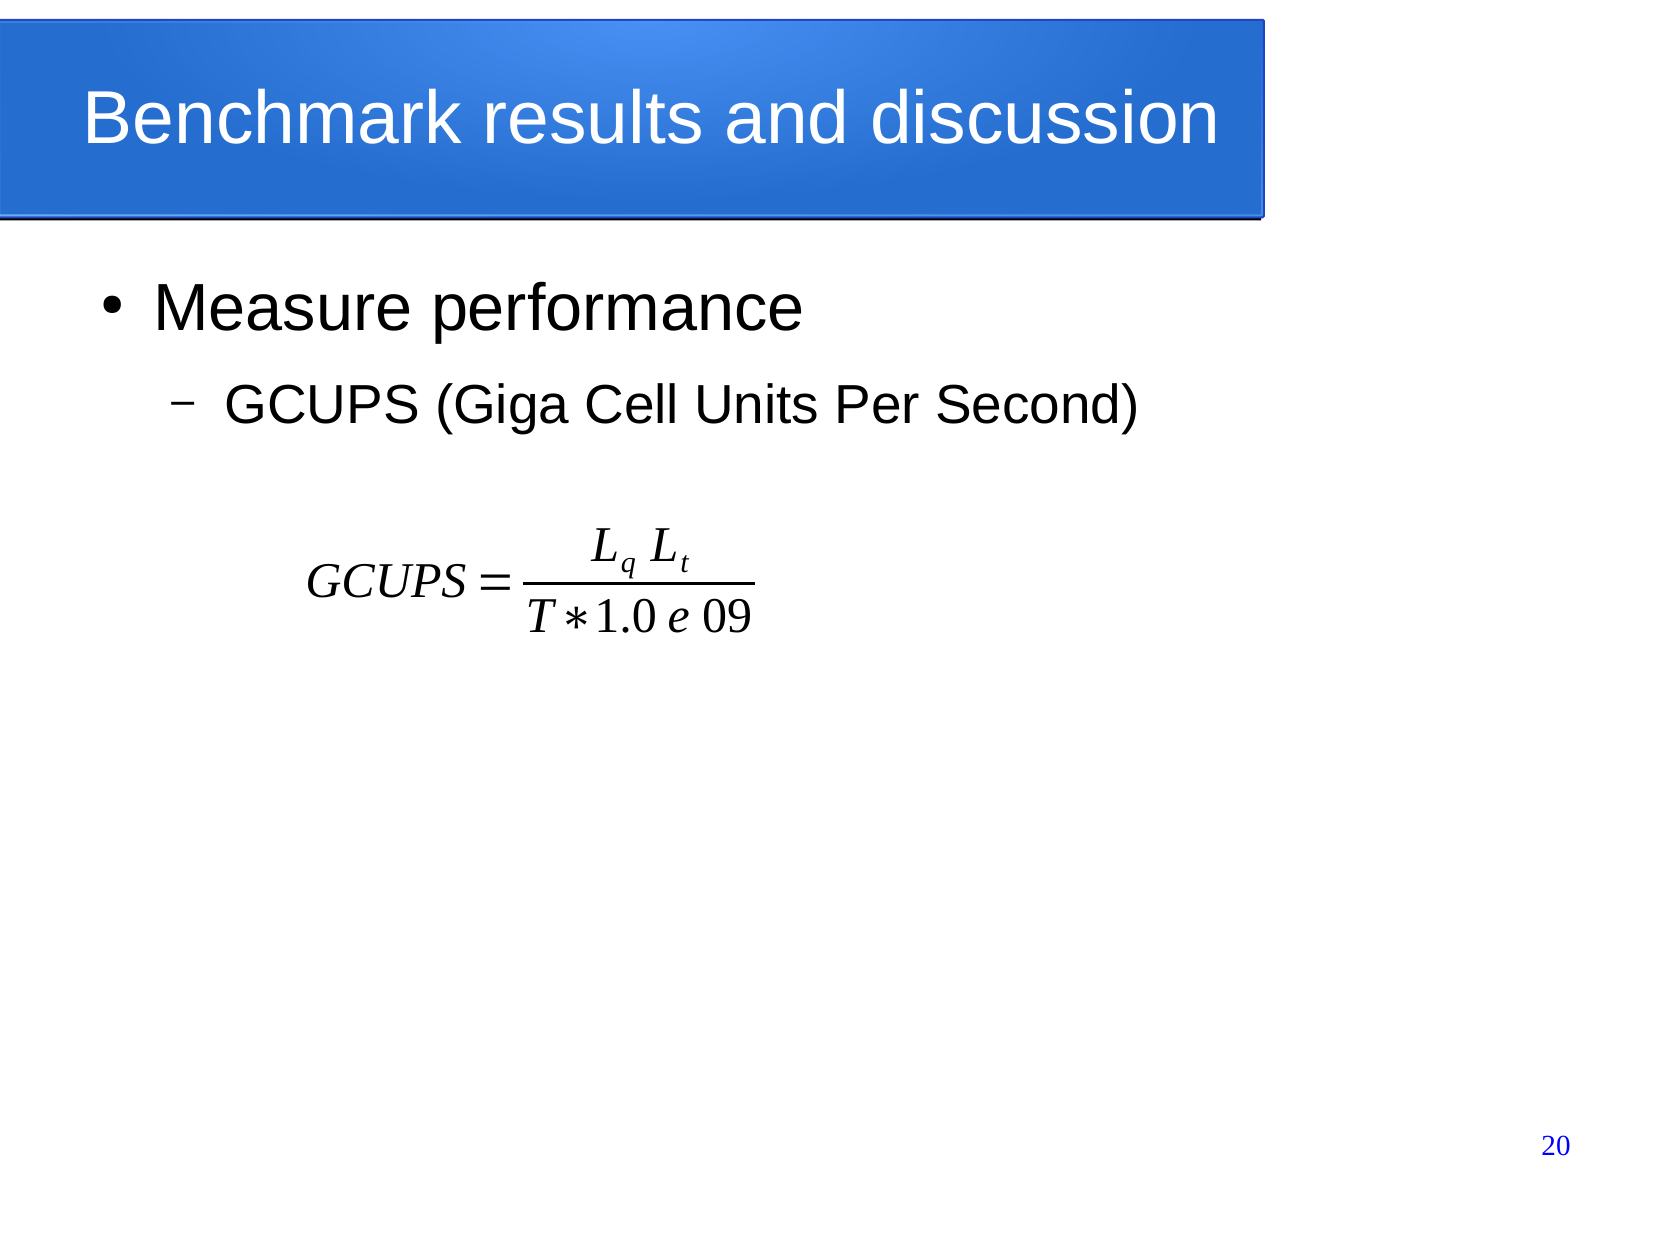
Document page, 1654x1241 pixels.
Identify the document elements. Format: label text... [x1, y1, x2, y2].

list Measure performance GCUPS (Giga Cell Units Per Second) [82, 269, 1538, 1201]
title Benchmark results and discussion [82, 25, 1250, 211]
chart [299, 516, 764, 645]
